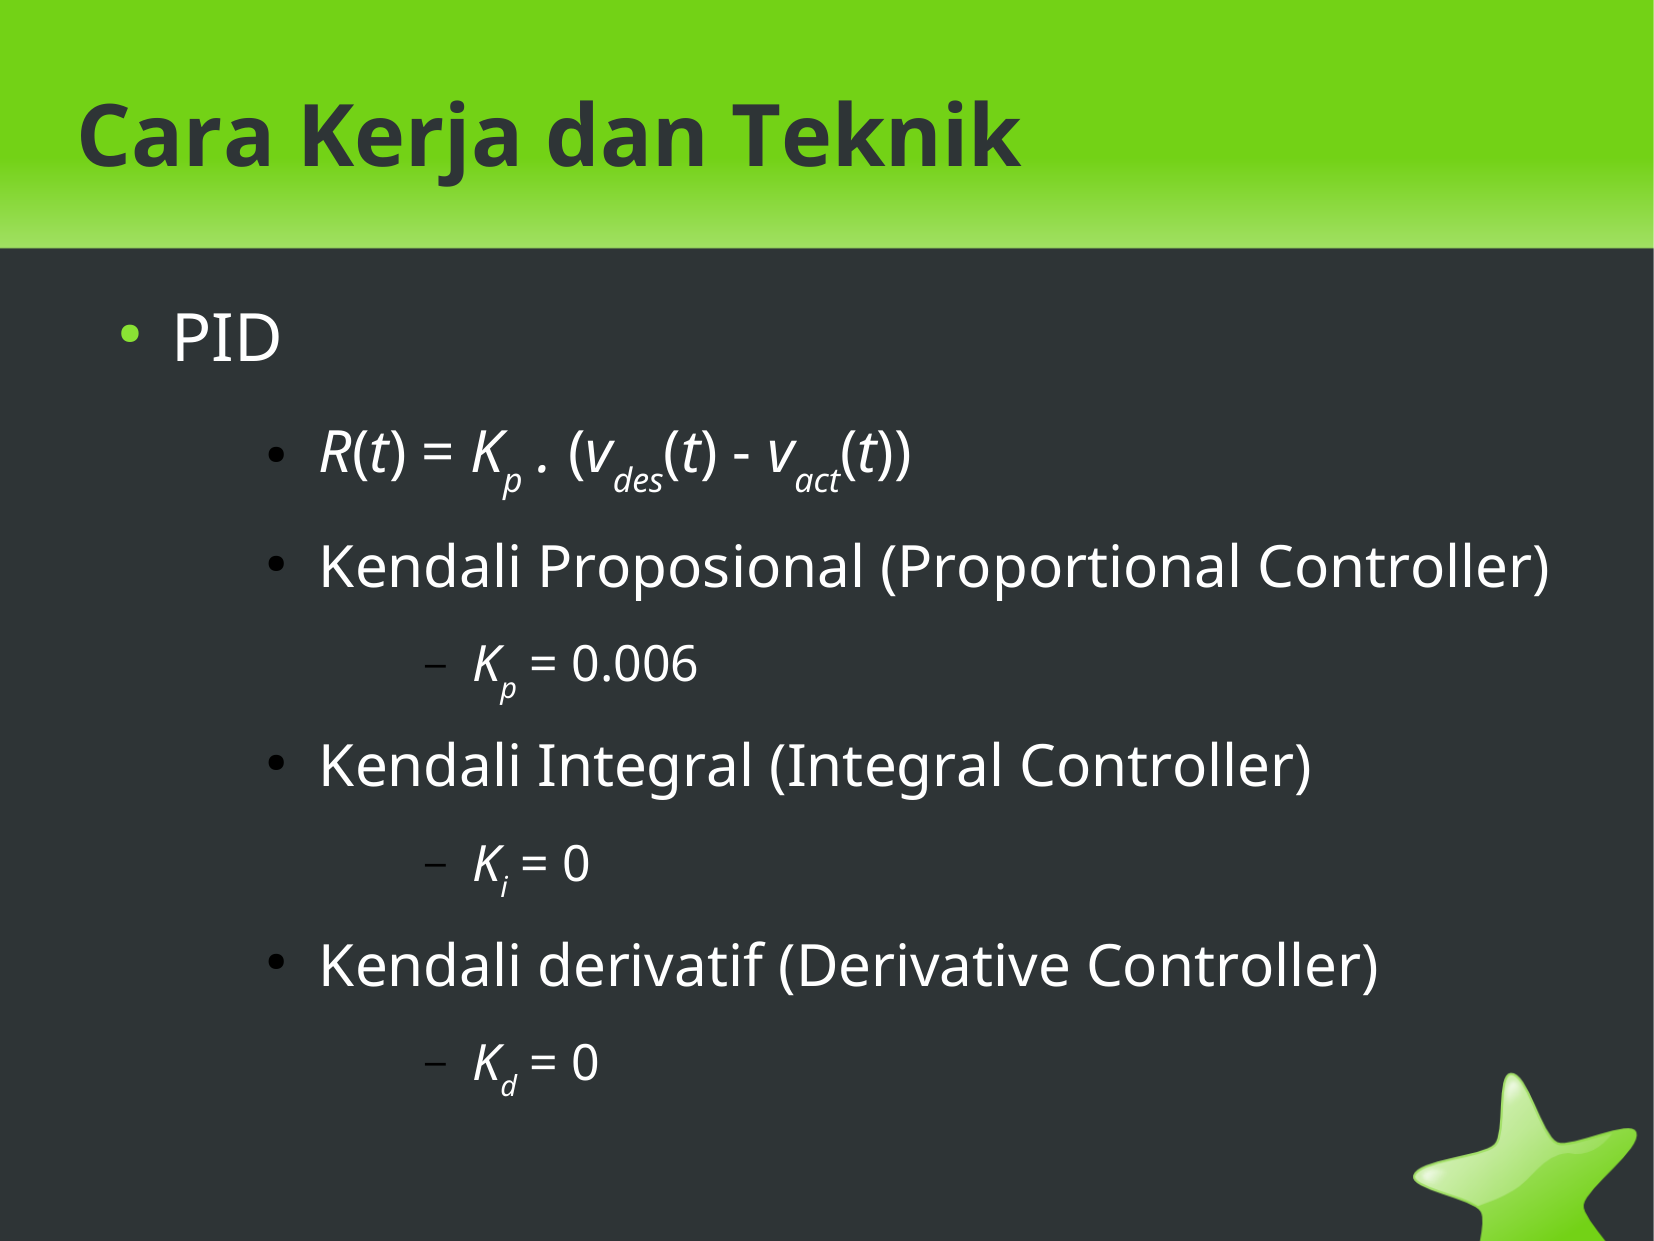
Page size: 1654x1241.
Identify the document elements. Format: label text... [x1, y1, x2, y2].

title Cara Kerja dan Teknik [76, 29, 1565, 237]
picture [0, 0, 1654, 1241]
list PID R(t) = Kp . (vdes(t) - vact(t)) Kendali Proposional (Proportional Controller) Kp = 0.006 Kendali Integral (Integral Controller) Ki = 0 Kendali derivatif (Derivative Controller) Kd = 0 [82, 290, 1571, 1094]
